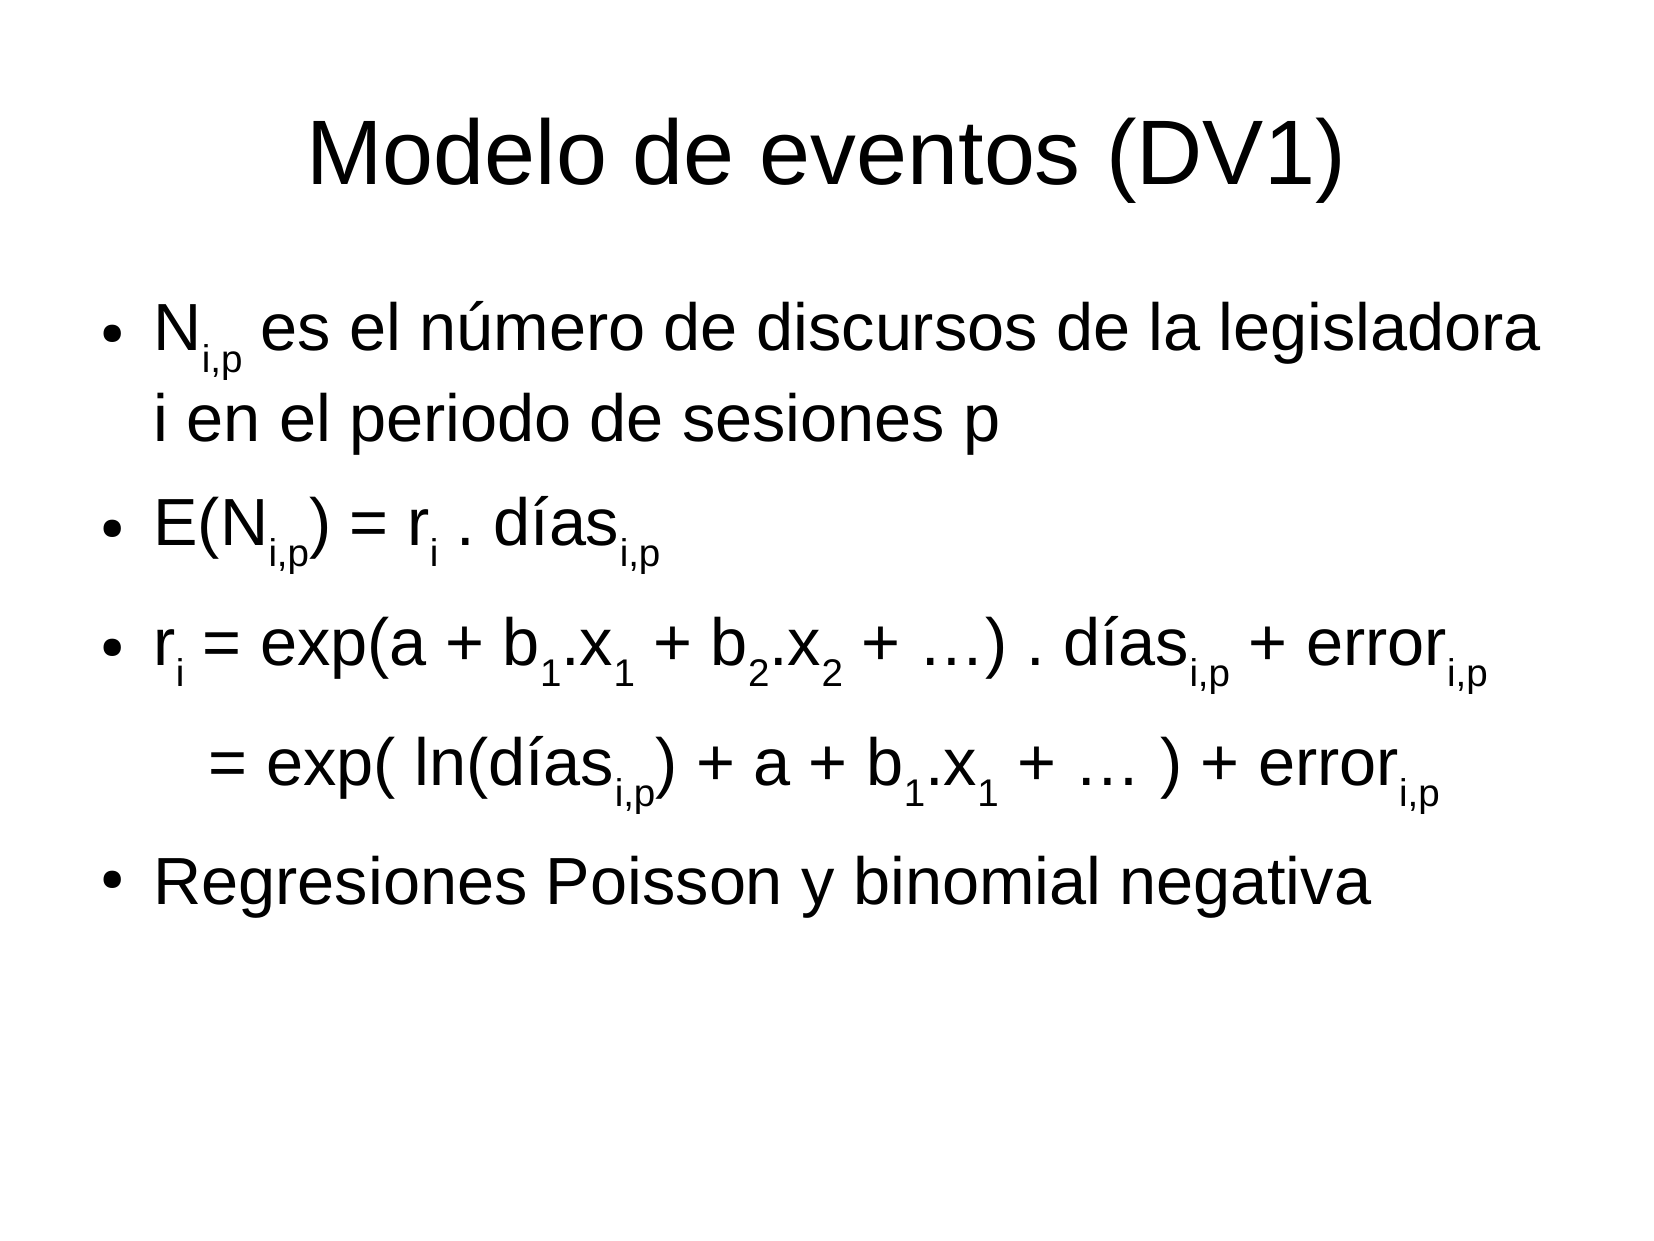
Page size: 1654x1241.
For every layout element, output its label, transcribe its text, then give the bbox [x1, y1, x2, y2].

list Ni,p es el número de discursos de la legisladora i en el periodo de sesiones p E(Ni,p) = ri . díasi,p ri = exp(a + b1.x1 + b2.x2 + …) . díasi,p + errori,p = exp( ln(díasi,p) + a + b1.x1 + … ) + errori,p Regresiones Poisson y binomial negativa [82, 290, 1571, 1010]
title Modelo de eventos (DV1) [82, 49, 1571, 257]
